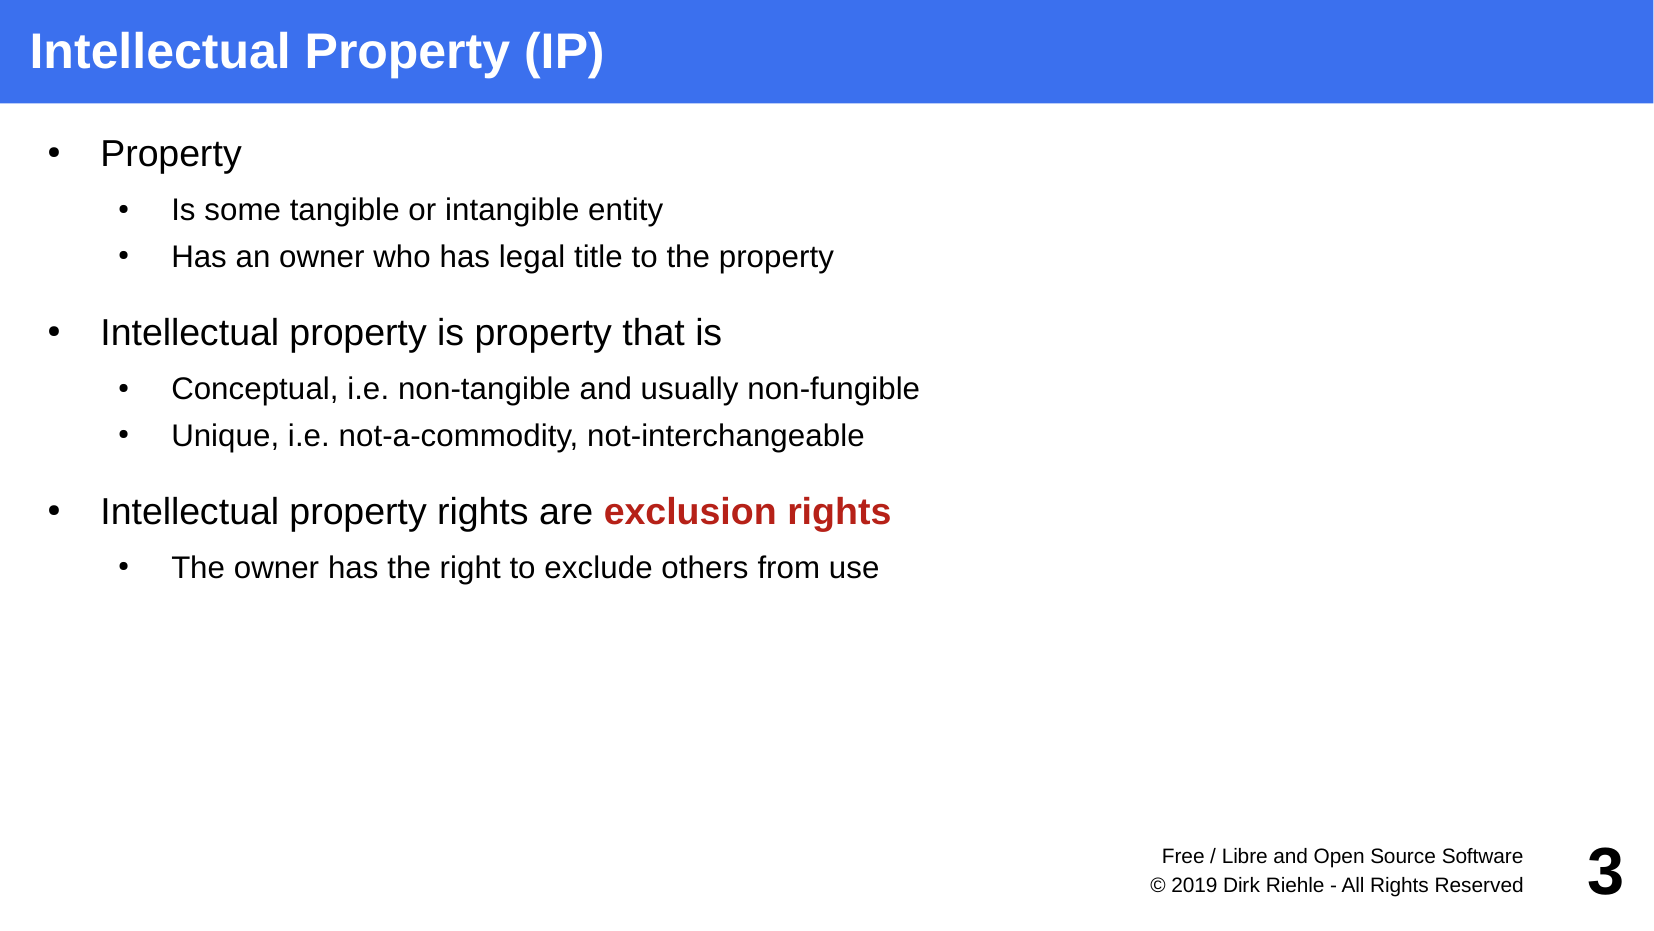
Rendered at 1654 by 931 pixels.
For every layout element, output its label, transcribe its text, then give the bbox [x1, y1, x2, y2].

title Intellectual Property (IP) [0, 0, 1654, 104]
list Property Is some tangible or intangible entity Has an owner who has legal title to the property Intellectual property is property that is Conceptual, i.e. non-tangible and usually non-fungible Unique, i.e. not-a-commodity, not-interchangeable Intellectual property rights are exclusion rights The owner has the right to exclude others from use [29, 132, 1625, 813]
